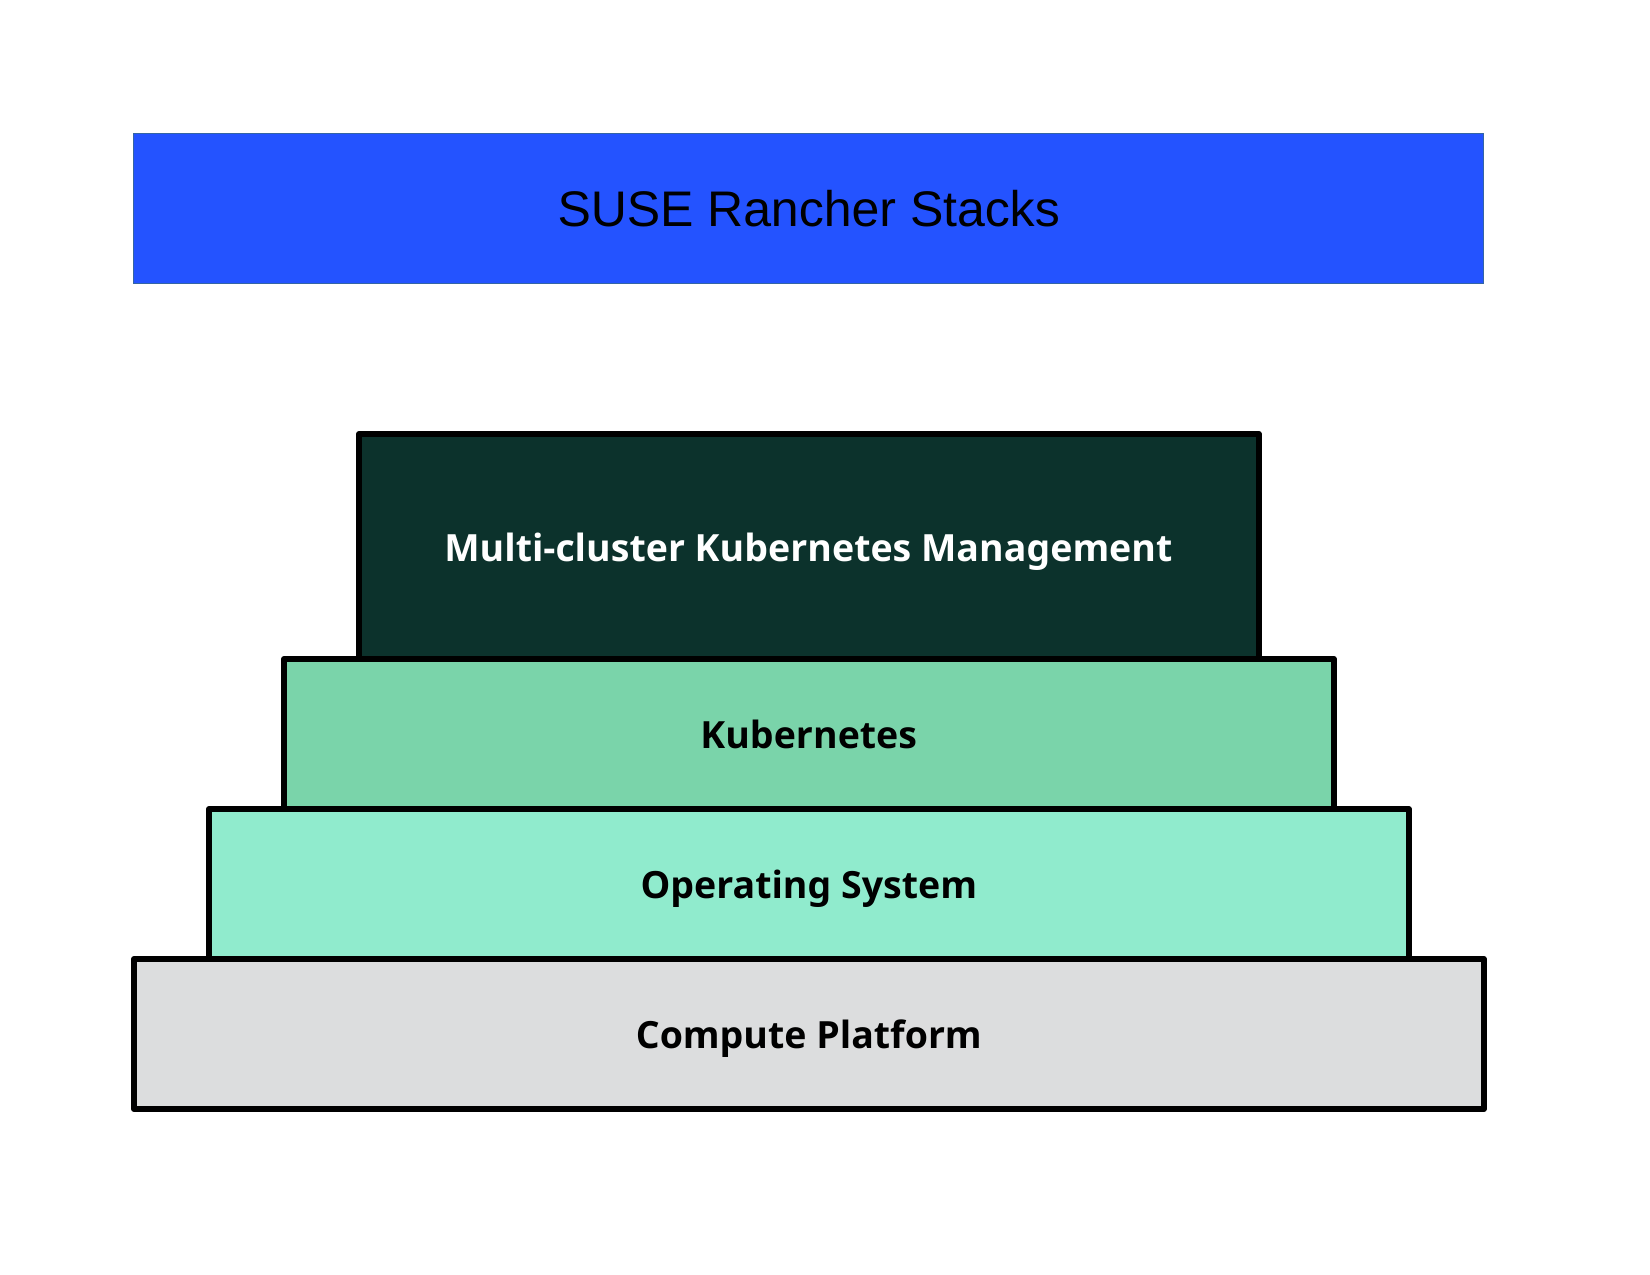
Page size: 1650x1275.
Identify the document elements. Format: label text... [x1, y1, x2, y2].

text_box Multi-cluster Kubernetes Management [358, 433, 1259, 659]
text_box Compute Platform [133, 958, 1484, 1109]
text_box Operating System [208, 809, 1409, 960]
text_box SUSE Rancher Stacks [133, 133, 1484, 284]
text_box Kubernetes [283, 658, 1334, 809]
